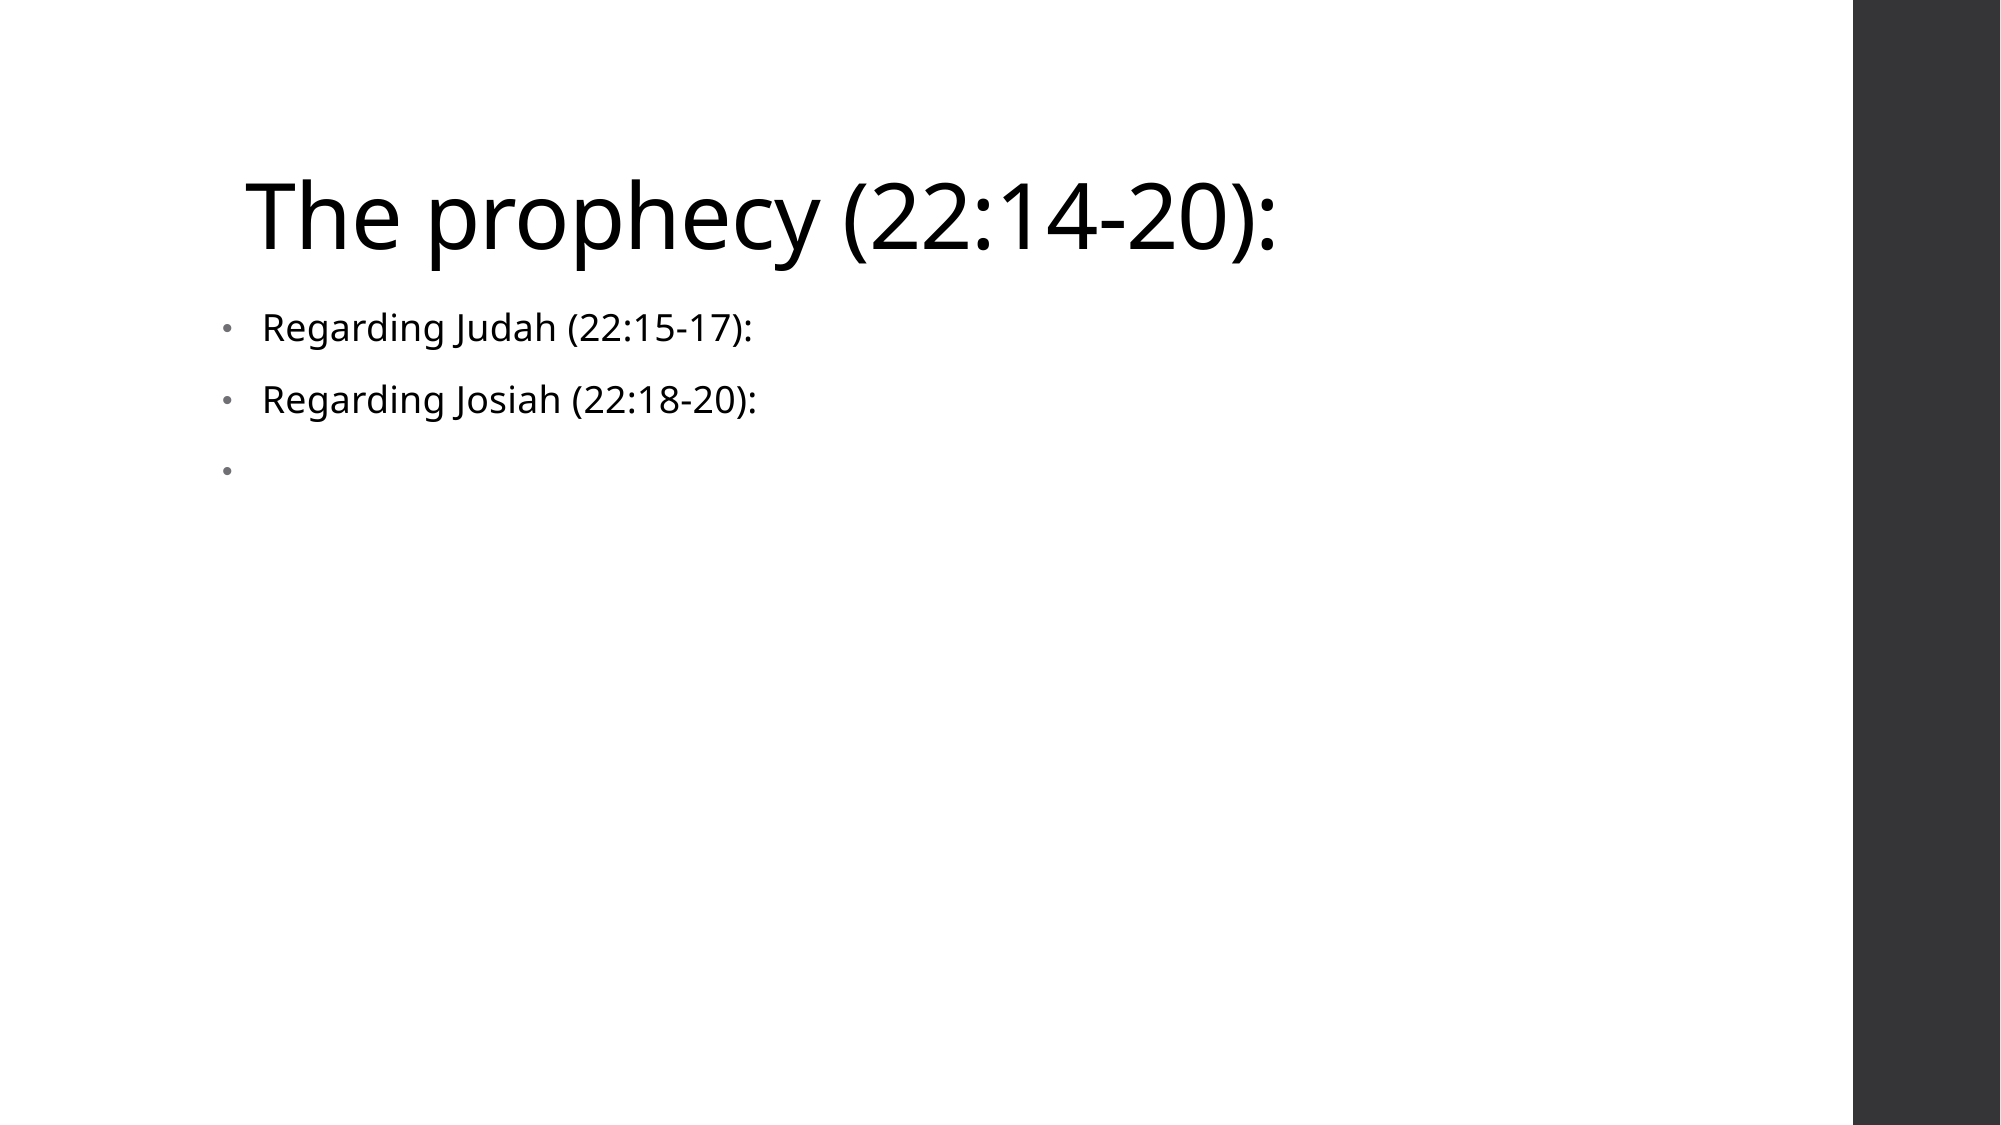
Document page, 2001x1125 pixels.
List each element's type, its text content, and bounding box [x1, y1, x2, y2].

list Regarding Judah (22:15-17): Regarding Josiah (22:18-20): [206, 299, 1617, 1014]
title The prophecy (22:14-20): [206, 60, 1797, 278]
